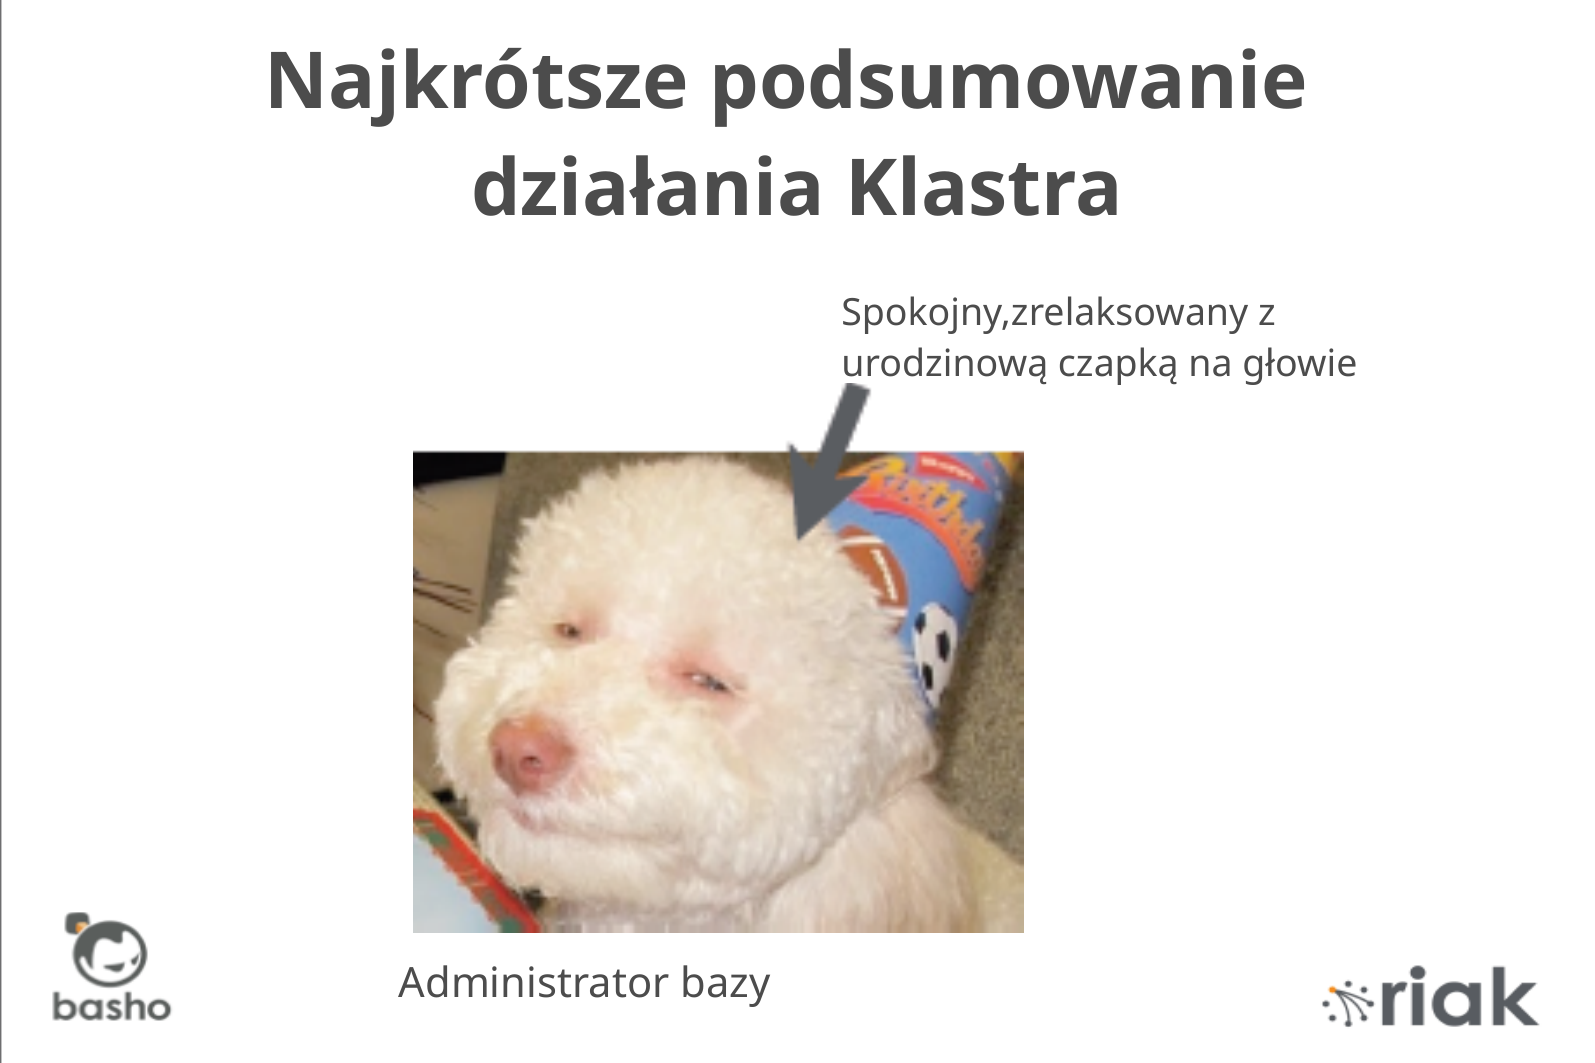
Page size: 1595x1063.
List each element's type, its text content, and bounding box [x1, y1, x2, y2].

picture [0, 0, 1594, 1063]
text_box Spokojny,zrelaksowany z urodzinową czapką na głowie [826, 278, 1447, 430]
text_box Administrator bazy [383, 944, 1093, 1010]
title Najkrótsze podsumowanie działania Klastra [79, 36, 1515, 226]
